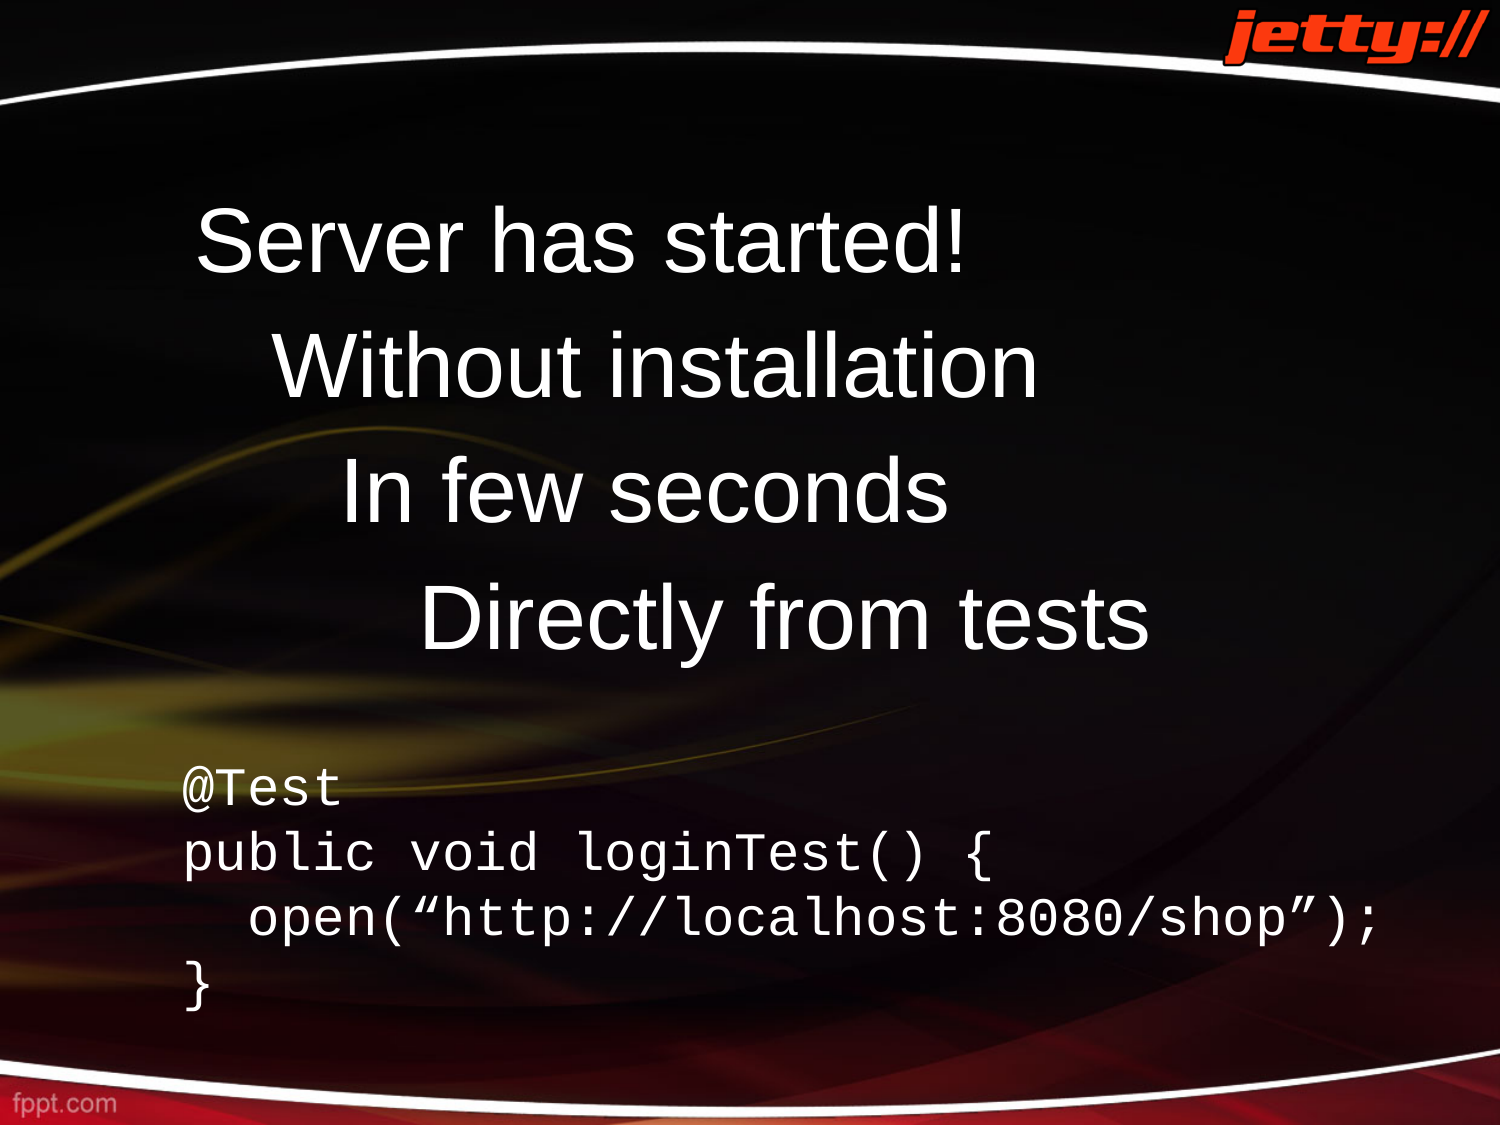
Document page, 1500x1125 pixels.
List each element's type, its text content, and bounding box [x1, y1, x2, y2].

text_box Without installation [256, 297, 1457, 423]
text_box Directly from tests [403, 550, 1439, 676]
text_box Server has started! [180, 173, 1381, 299]
picture [0, 0, 1500, 1125]
text_box In few seconds [324, 423, 1353, 548]
text_box @Test public void loginTest() { open(“http://localhost:8080/shop”); } [167, 743, 1401, 1019]
